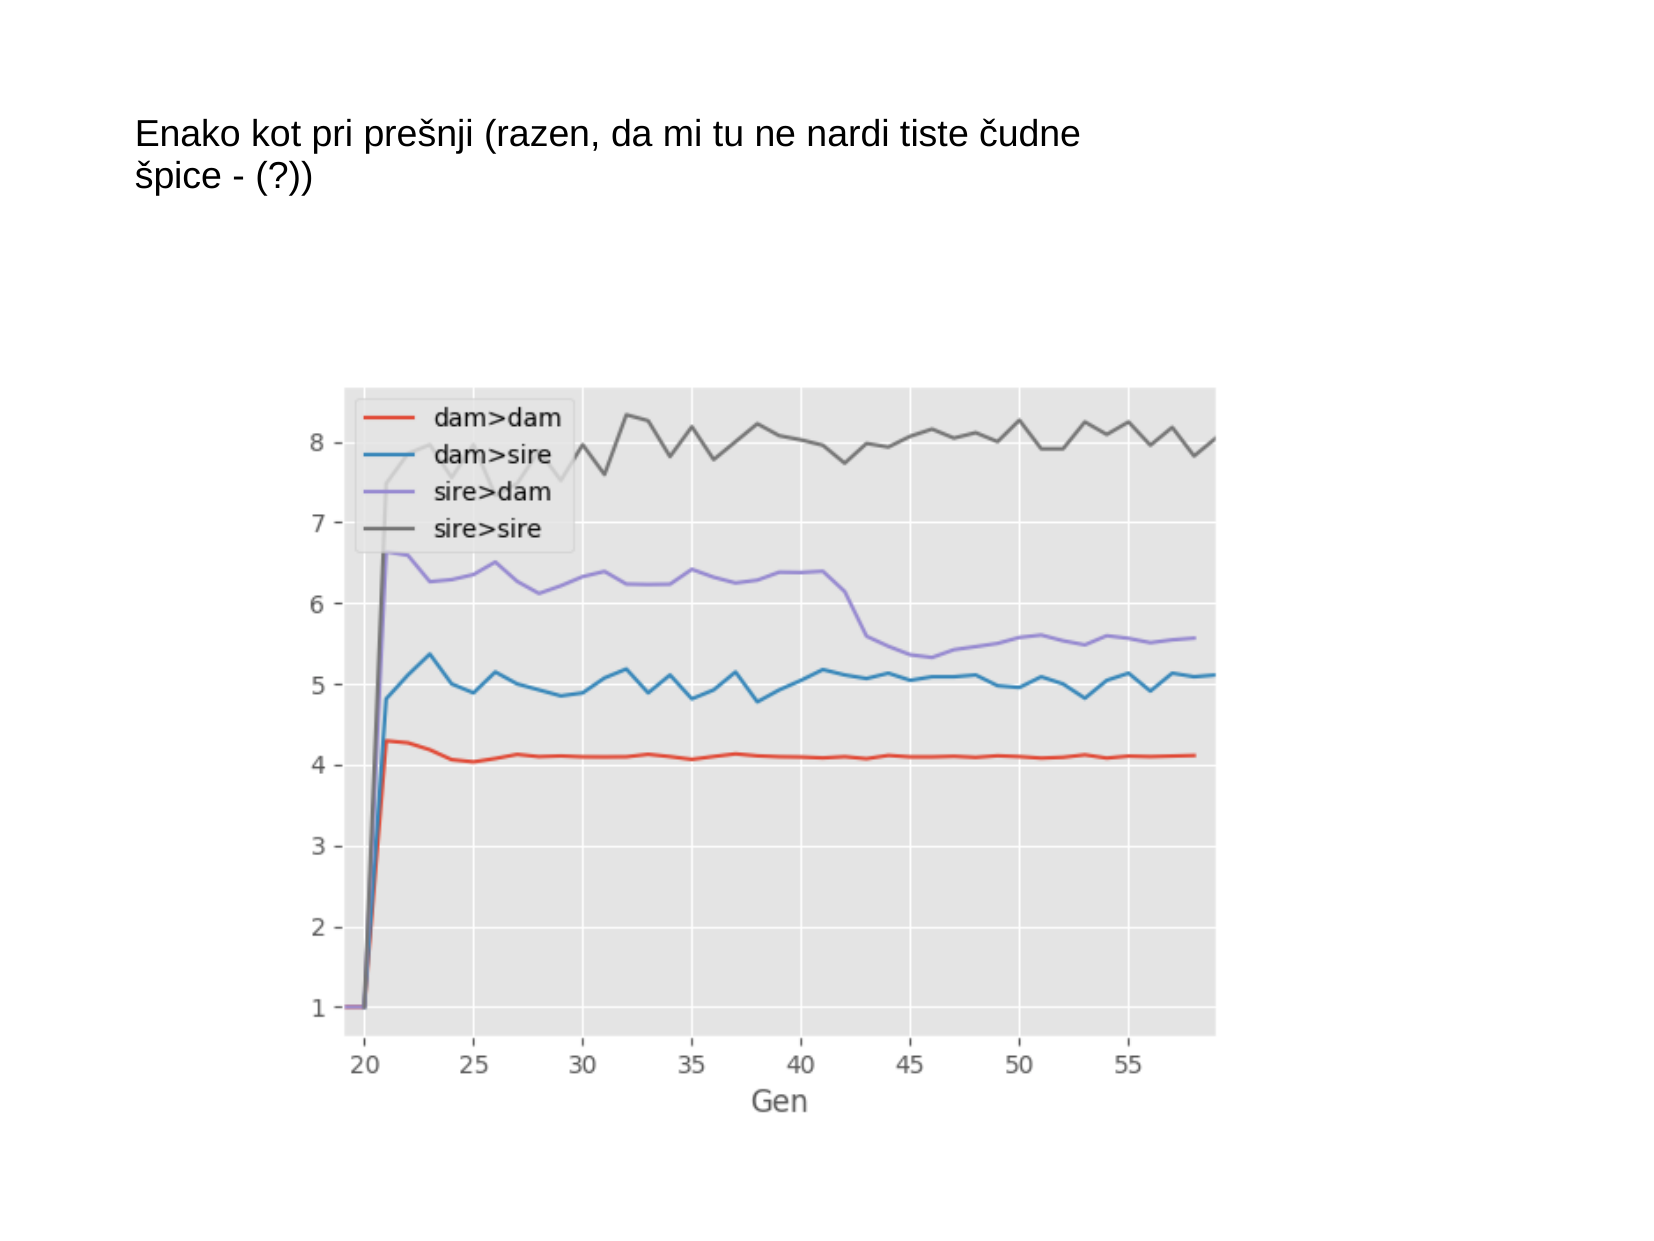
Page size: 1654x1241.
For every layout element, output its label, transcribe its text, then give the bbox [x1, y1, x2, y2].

picture [202, 284, 1329, 1130]
text_box Enako kot pri prešnji (razen, da mi tu ne nardi tiste čudne špice - (?)) [120, 105, 1156, 204]
